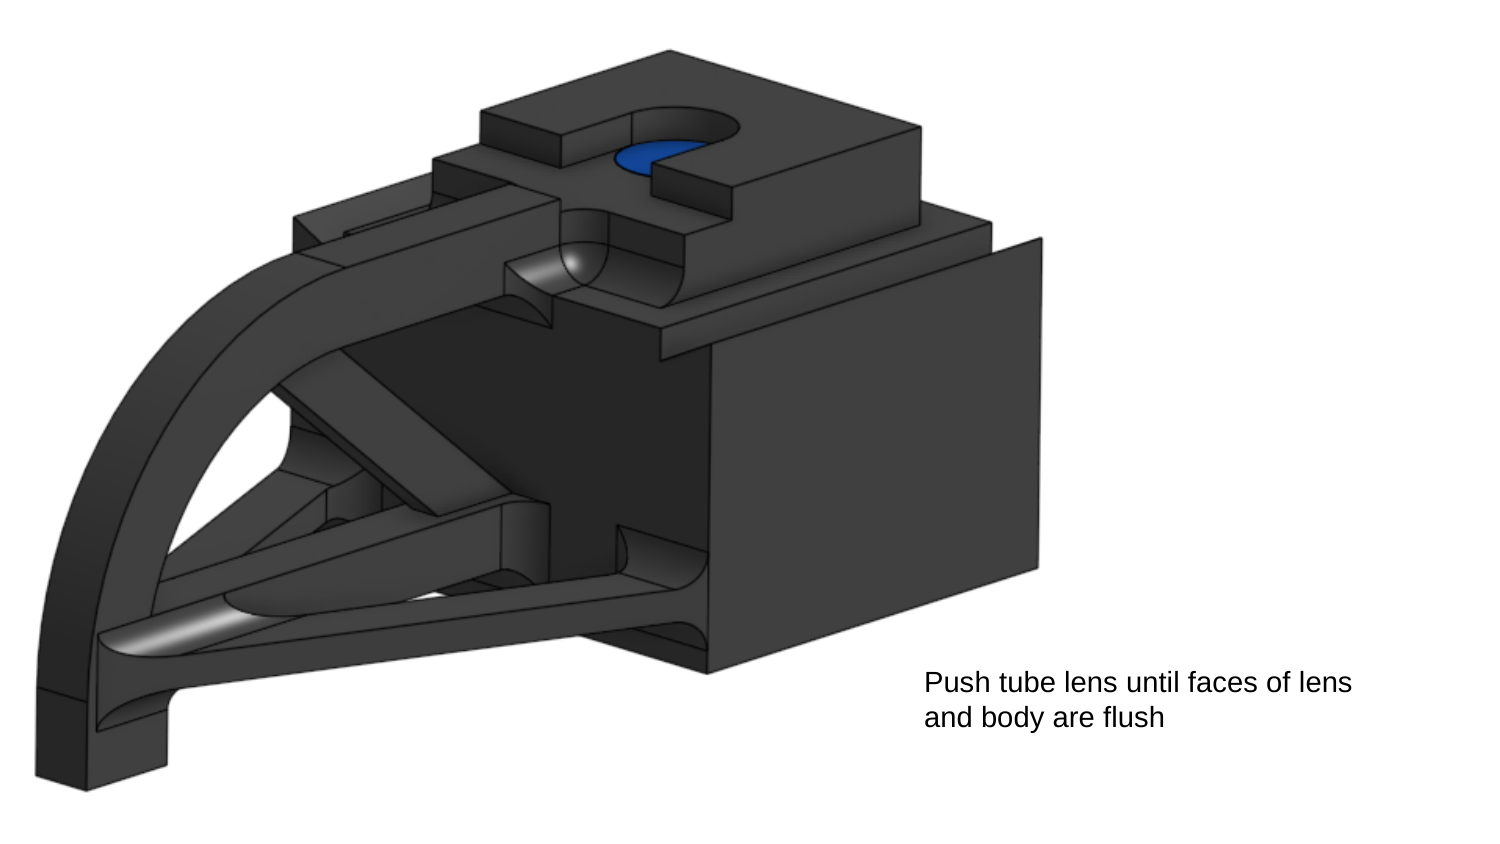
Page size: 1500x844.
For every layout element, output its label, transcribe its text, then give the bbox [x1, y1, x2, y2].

text_box Push tube lens until faces of lens and body are flush [909, 648, 1398, 749]
picture [24, 24, 1077, 819]
